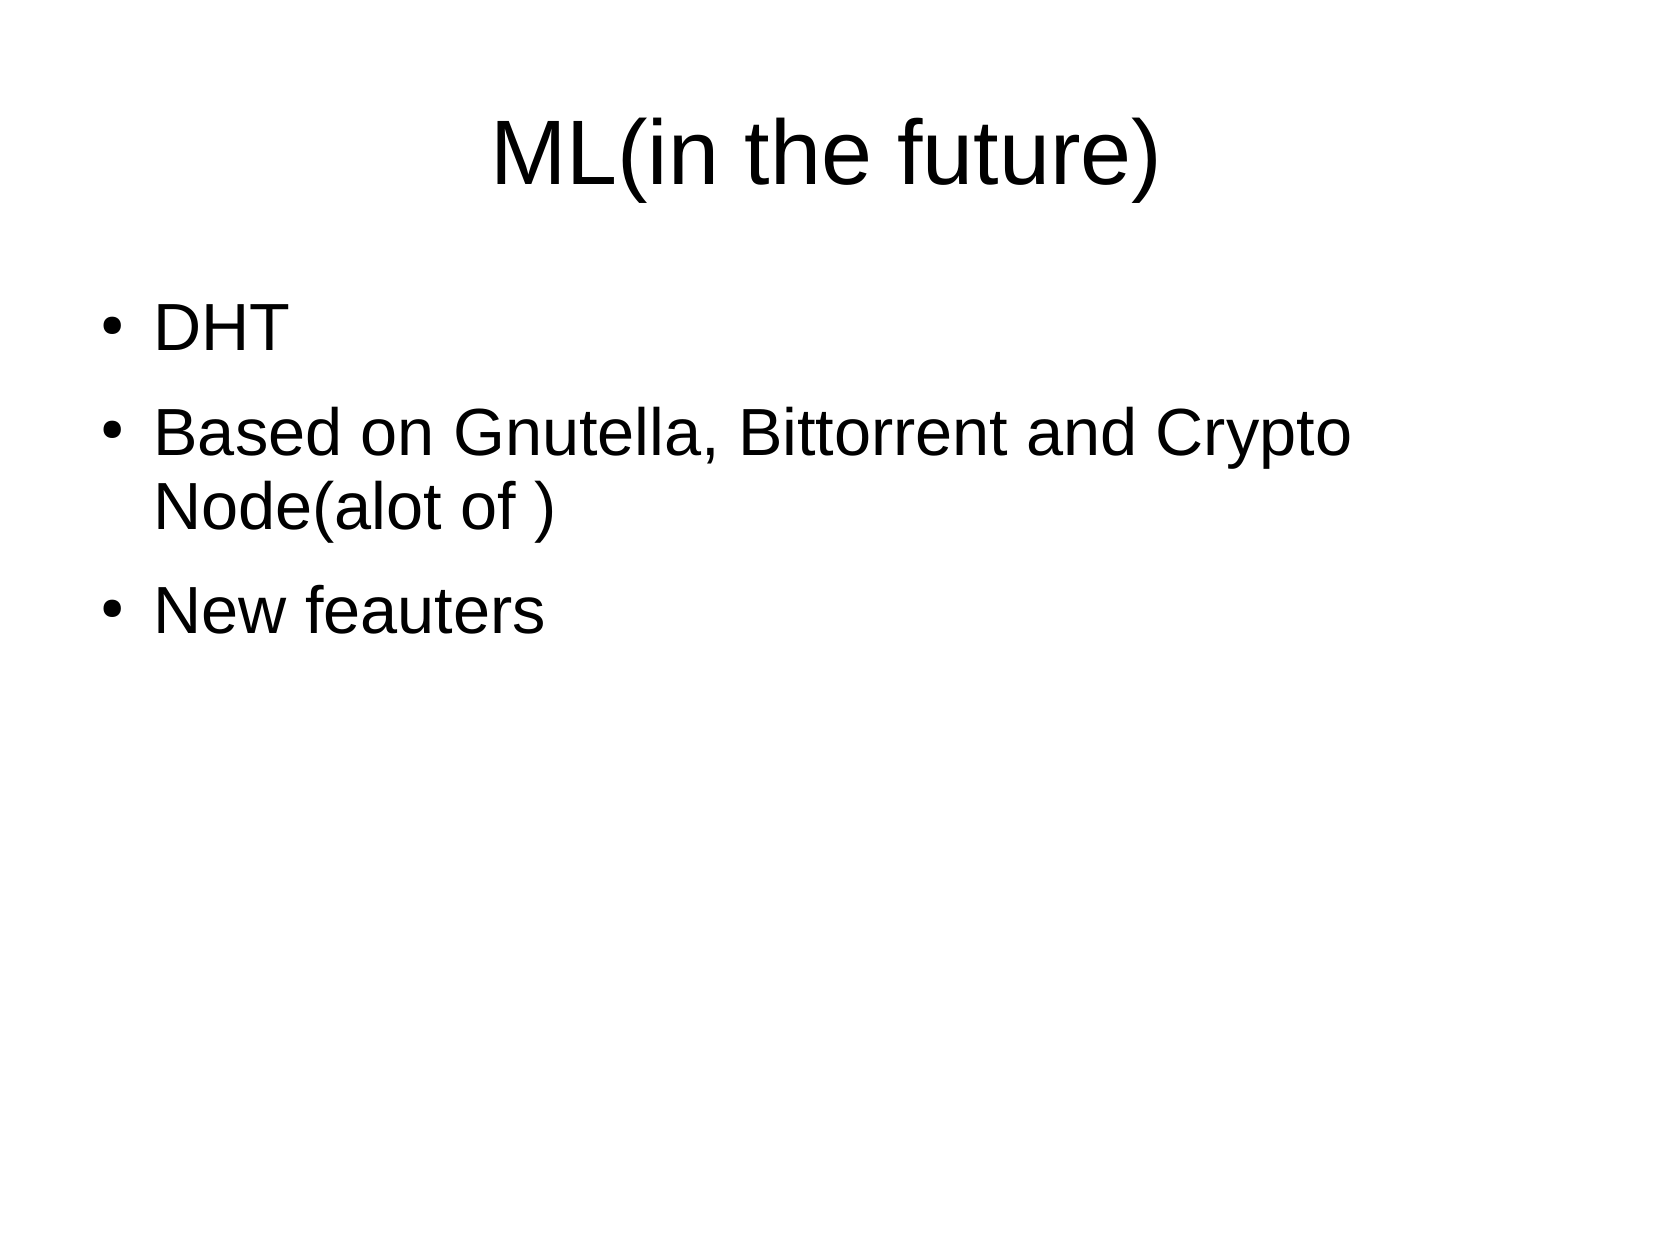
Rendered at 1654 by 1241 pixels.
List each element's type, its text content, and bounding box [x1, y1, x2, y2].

list DHT Based on Gnutella, Bittorrent and Crypto Node(alot of ) New feauters [82, 290, 1571, 1010]
title ML(in the future) [82, 49, 1571, 257]
